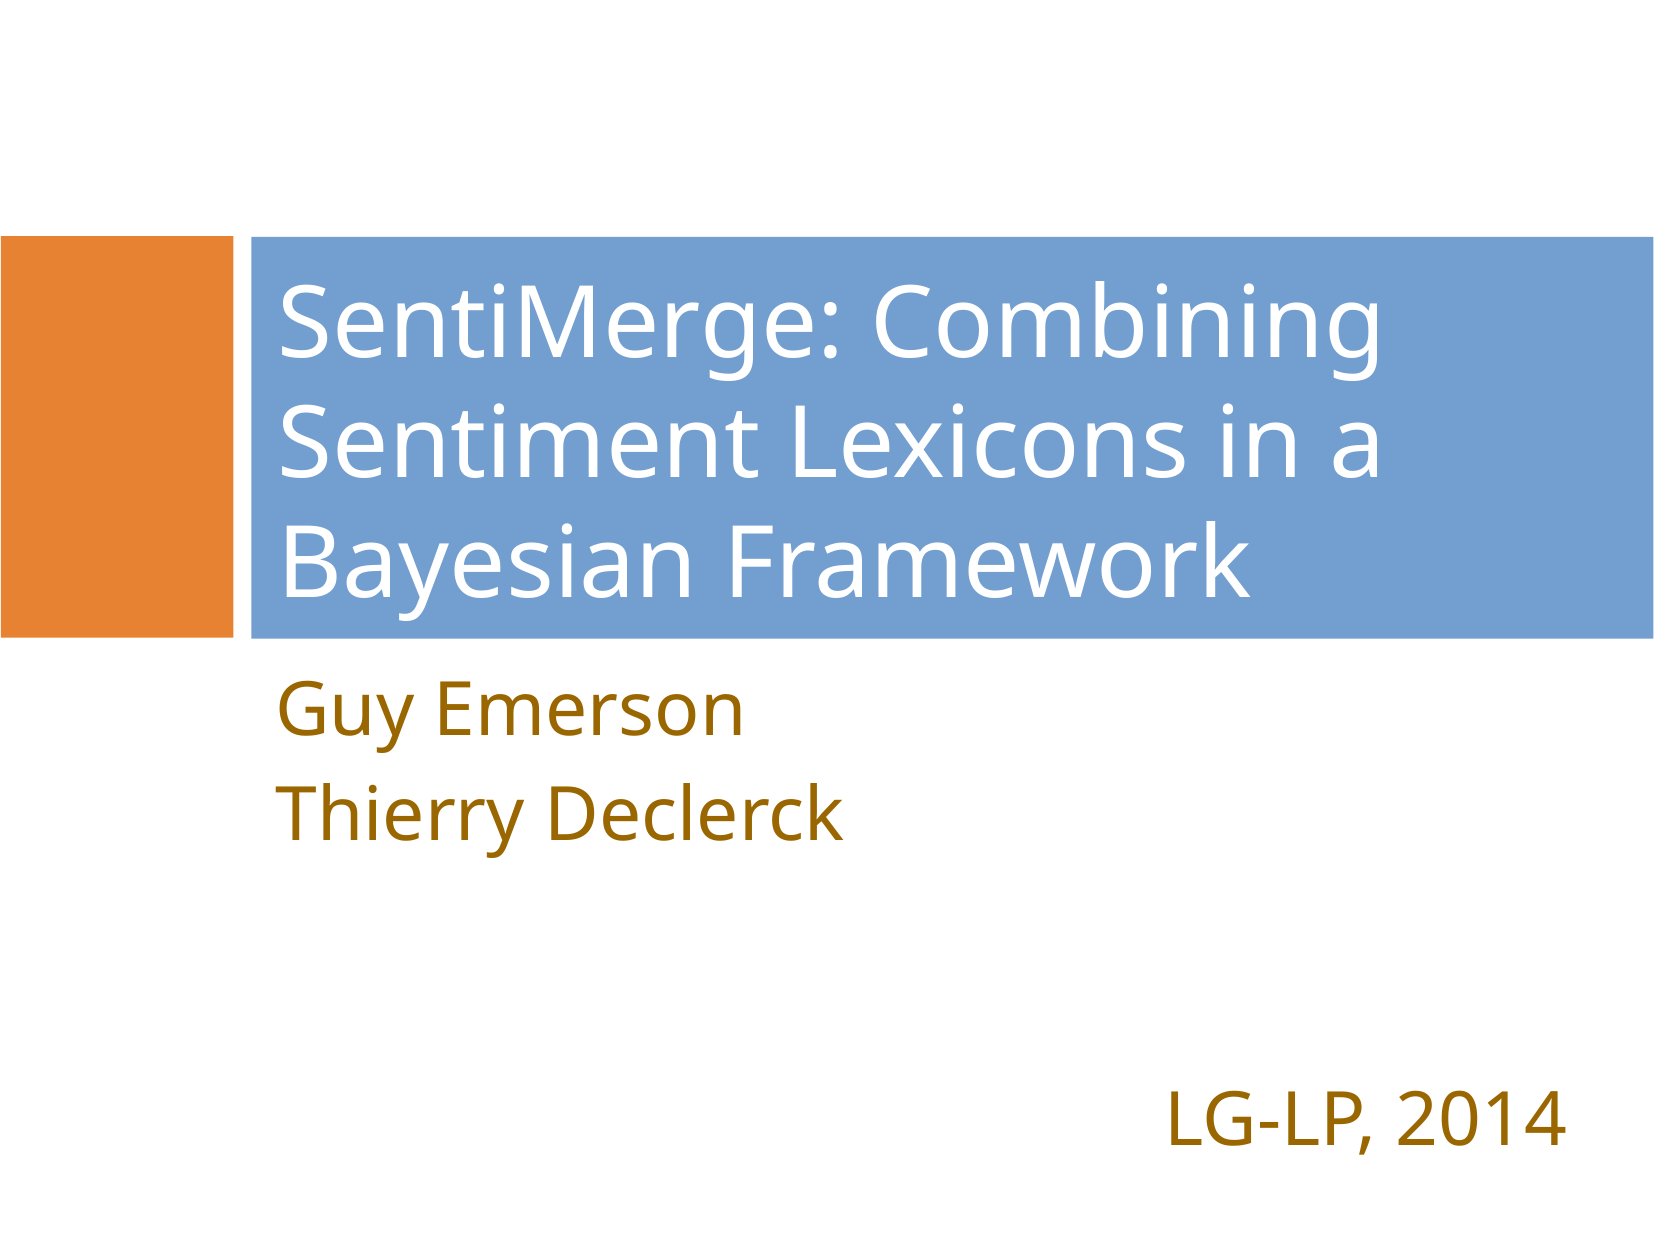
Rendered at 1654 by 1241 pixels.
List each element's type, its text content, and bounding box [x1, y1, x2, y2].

text_box LG-LP, 2014 [897, 1062, 1583, 1182]
text_box SentiMerge: Combining Sentiment Lexicons in a Bayesian Framework [251, 236, 1654, 639]
text_box Guy Emerson Thierry Declerck [248, 653, 1595, 886]
text_box [0, 236, 234, 638]
